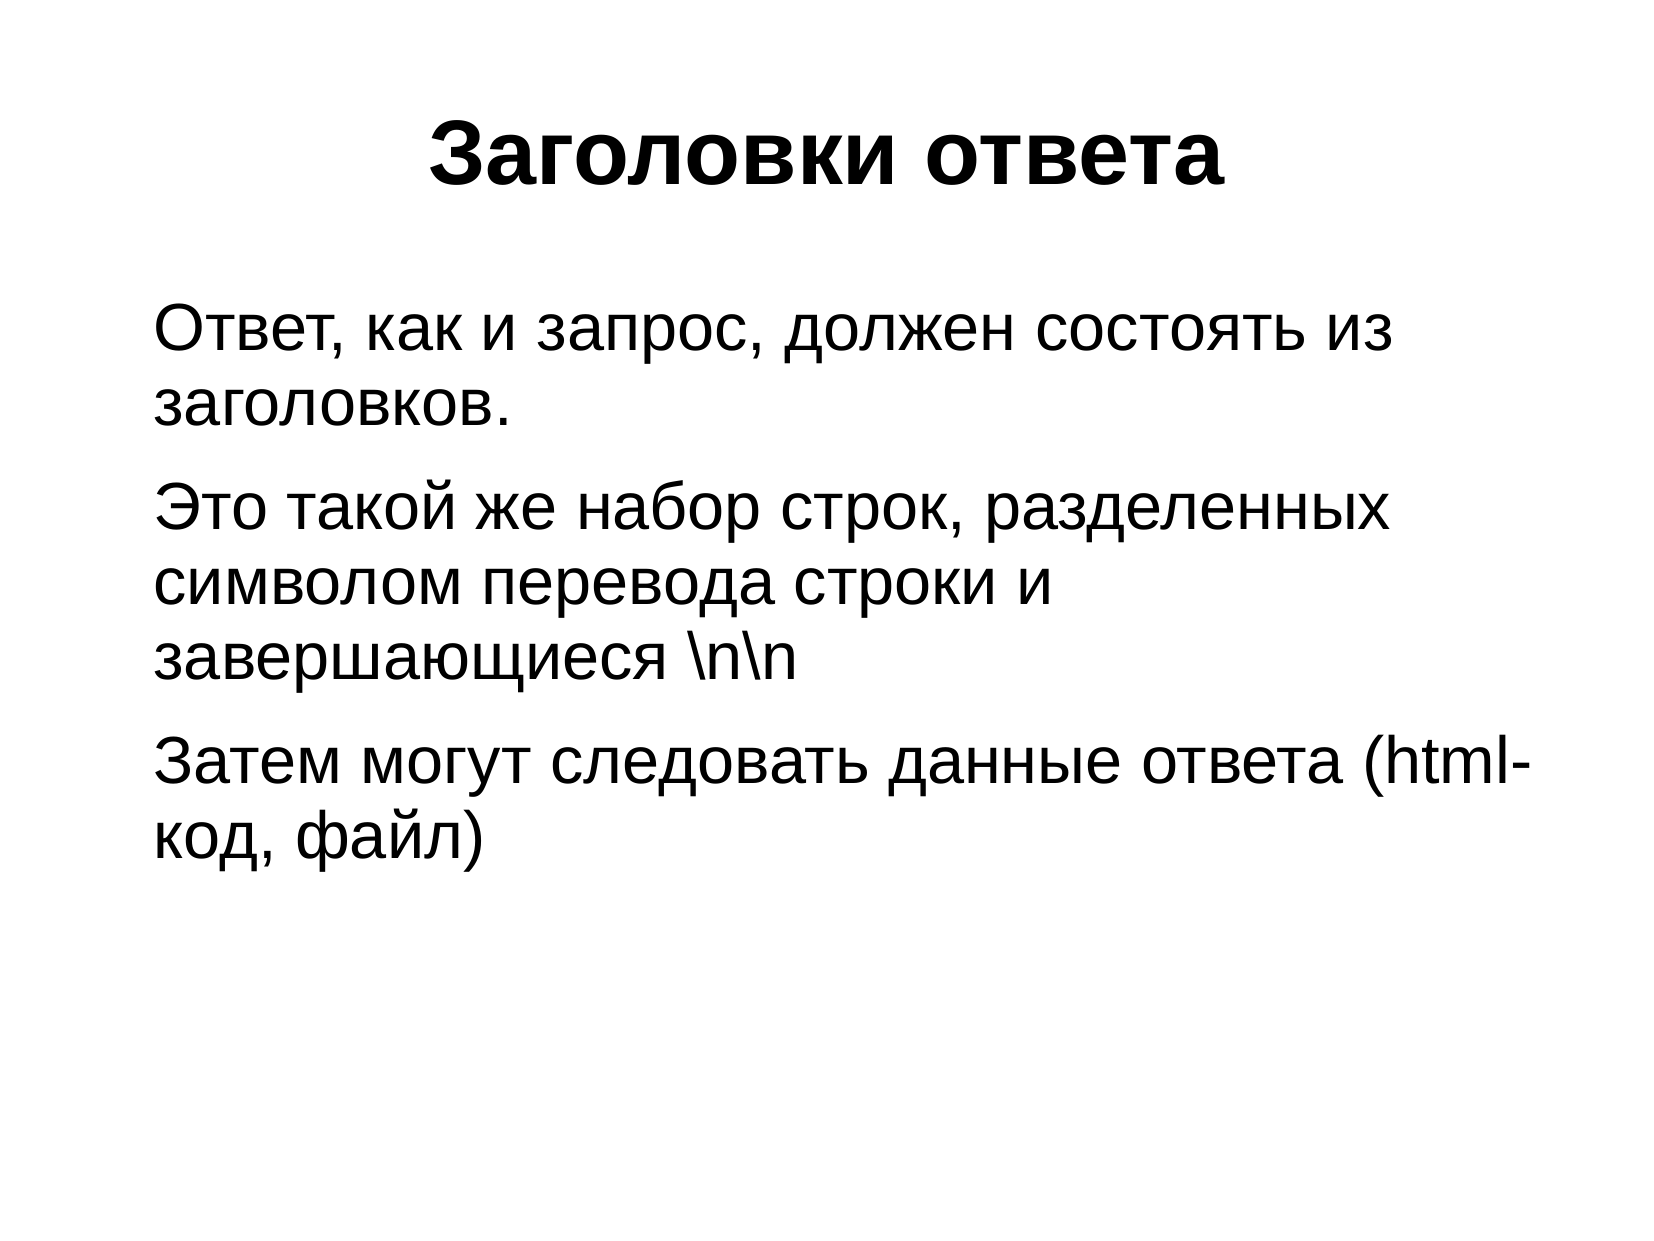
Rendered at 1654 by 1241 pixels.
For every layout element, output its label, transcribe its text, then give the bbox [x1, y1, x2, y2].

list Ответ, как и запрос, должен состоять из заголовков. Это такой же набор строк, разделенных символом перевода строки и завершающиеся \n\n Затем могут следовать данные ответа (html-код, файл) [82, 290, 1571, 1109]
title Заголовки ответа [82, 49, 1571, 257]
